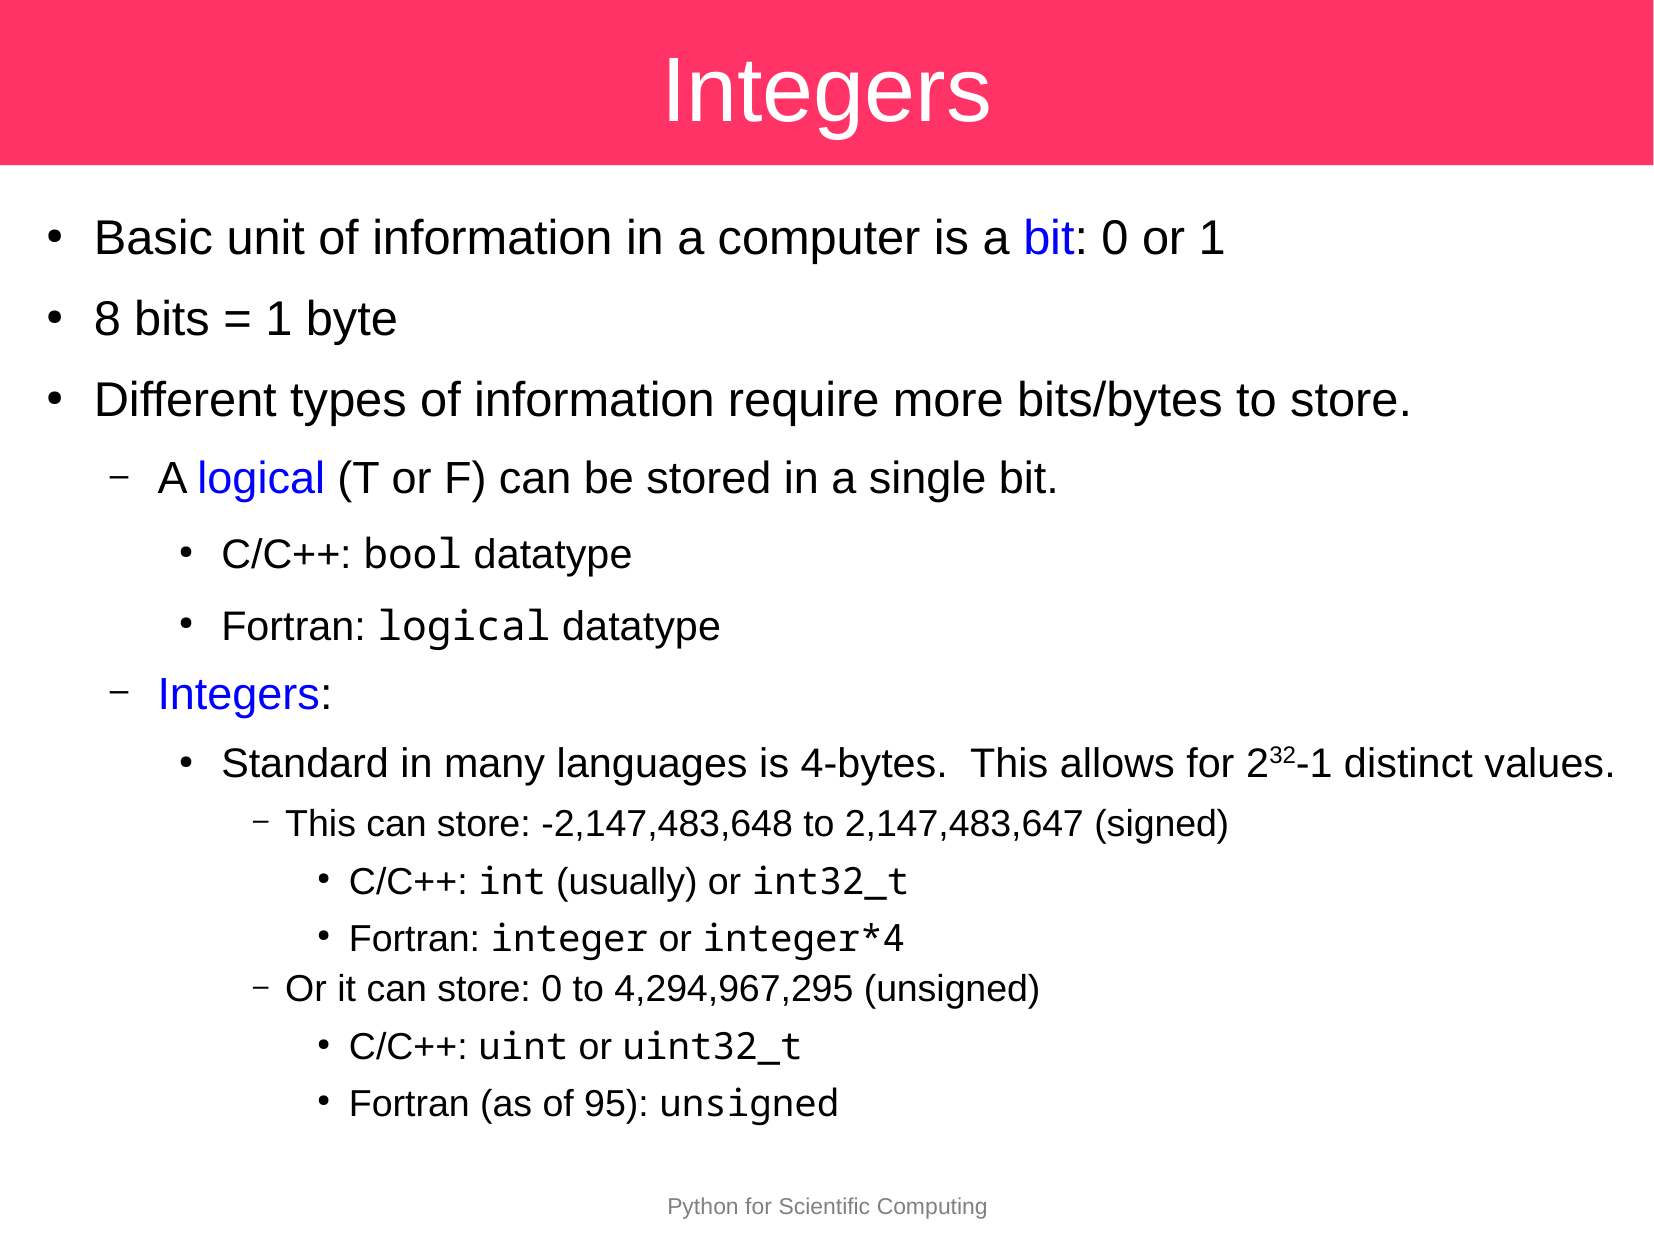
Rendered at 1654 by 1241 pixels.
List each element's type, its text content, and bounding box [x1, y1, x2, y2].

title Integers [82, 31, 1571, 148]
list Basic unit of information in a computer is a bit: 0 or 1 8 bits = 1 byte Different types of information require more bits/bytes to store. A logical (T or F) can be stored in a single bit. C/C++: bool datatype Fortran: logical datatype Integers: Standard in many languages is 4-bytes. This allows for 232-1 distinct values. This can store: -2,147,483,648 to 2,147,483,647 (signed) C/C++: int (usually) or int32_t Fortran: integer or integer*4 Or it can store: 0 to 4,294,967,295 (unsigned) C/C++: uint or uint32_t Fortran (as of 95): unsigned [30, 210, 1621, 1171]
